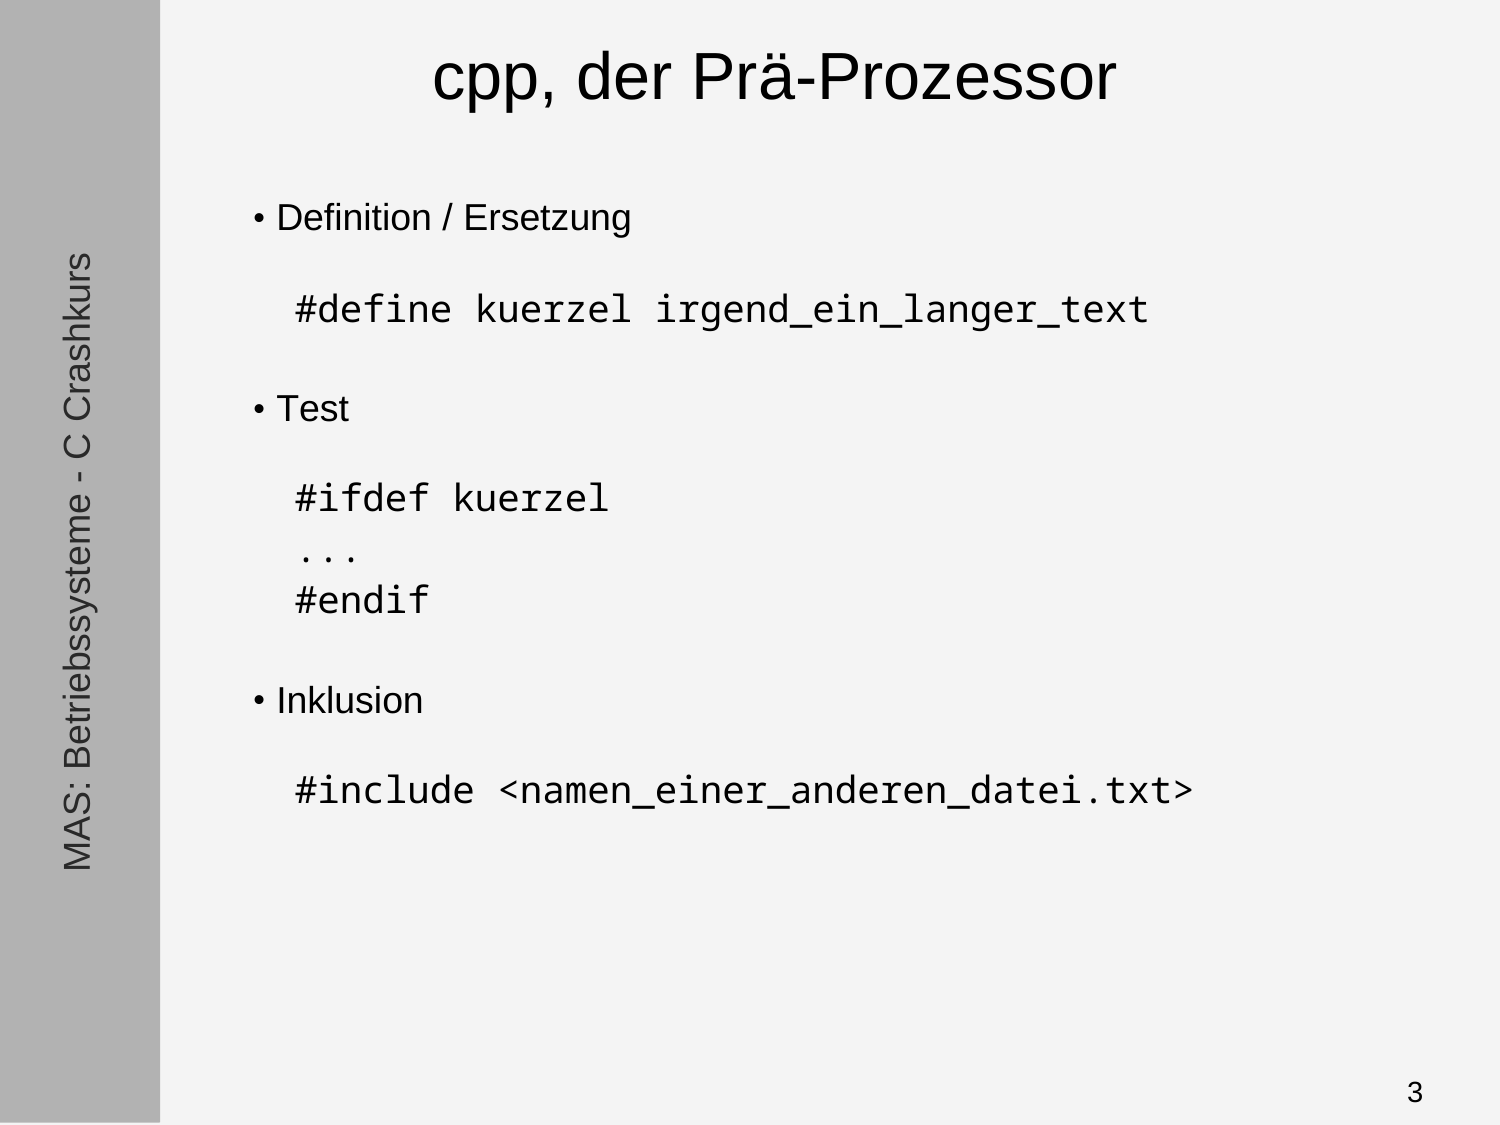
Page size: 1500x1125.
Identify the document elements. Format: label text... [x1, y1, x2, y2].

text_box MAS: Betriebssysteme - C Crashkurs [46, 1, 125, 1124]
text_box 9 [1407, 1074, 1460, 1112]
text_box Definition / Ersetzung #define kuerzel irgend_ein_langer_text Test #ifdef kuerzel ... #endif Inklusion #include <namen_einer_anderen_datei.txt> [237, 187, 1447, 964]
text_box cpp, der Prä-Prozessor [415, 27, 1136, 122]
text_box [212, 162, 1460, 325]
text_box [0, 0, 160, 1122]
